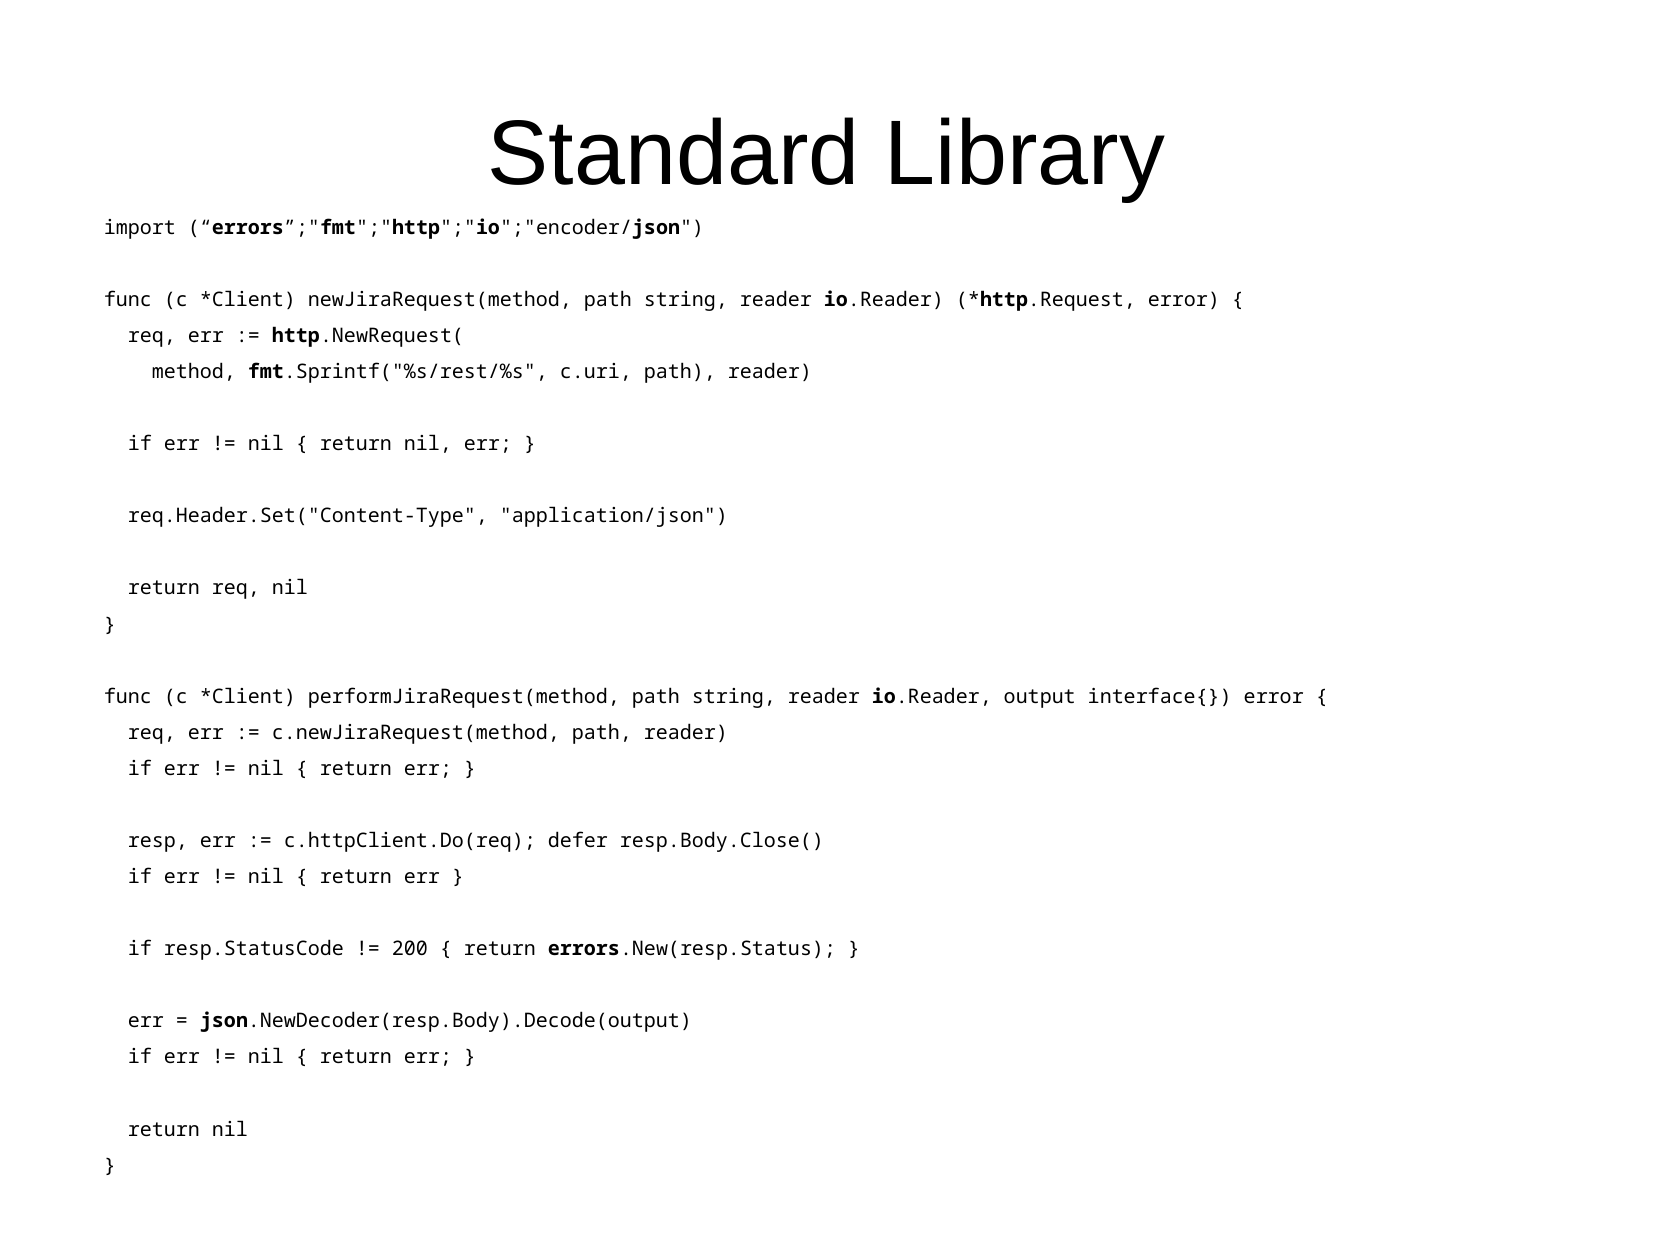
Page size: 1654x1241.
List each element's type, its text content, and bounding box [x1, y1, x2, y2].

list import (“errors”;"fmt";"http";"io";"encoder/json") func (c *Client) newJiraRequest(method, path string, reader io.Reader) (*http.Request, error) { req, err := http.NewRequest( method, fmt.Sprintf("%s/rest/%s", c.uri, path), reader) if err != nil { return nil, err; } req.Header.Set("Content-Type", "application/json") return req, nil } func (c *Client) performJiraRequest(method, path string, reader io.Reader, output interface{}) error { req, err := c.newJiraRequest(method, path, reader) if err != nil { return err; } resp, err := c.httpClient.Do(req); defer resp.Body.Close() if err != nil { return err } if resp.StatusCode != 200 { return errors.New(resp.Status); } err = json.NewDecoder(resp.Body).Decode(output) if err != nil { return err; } return nil } [82, 212, 1571, 1182]
title Standard Library [82, 49, 1571, 212]
